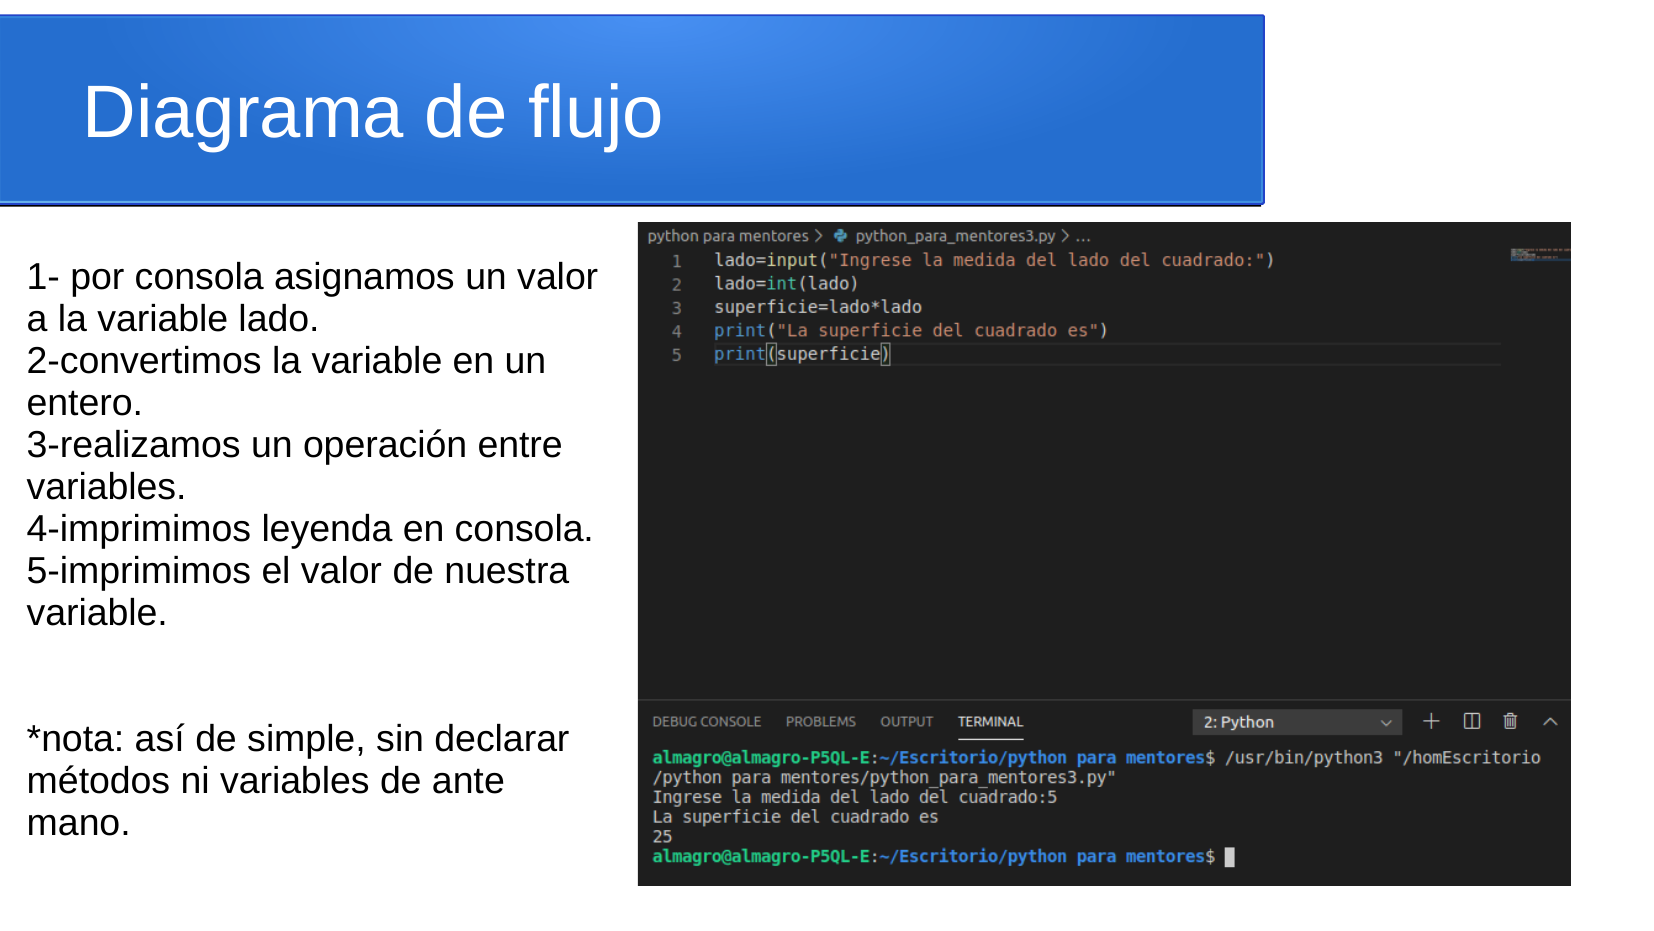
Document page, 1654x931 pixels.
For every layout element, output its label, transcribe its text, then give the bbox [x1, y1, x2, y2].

title Diagrama de flujo [82, 35, 1235, 189]
text_box 1- por consola asignamos un valor a la variable lado. 2-convertimos la variable en un entero. 3-realizamos un operación entre variables. 4-imprimimos leyenda en consola. 5-imprimimos el valor de nuestra variable. *nota: así de simple, sin declarar métodos ni variables de ante mano. [11, 248, 626, 851]
picture [637, 222, 1571, 886]
